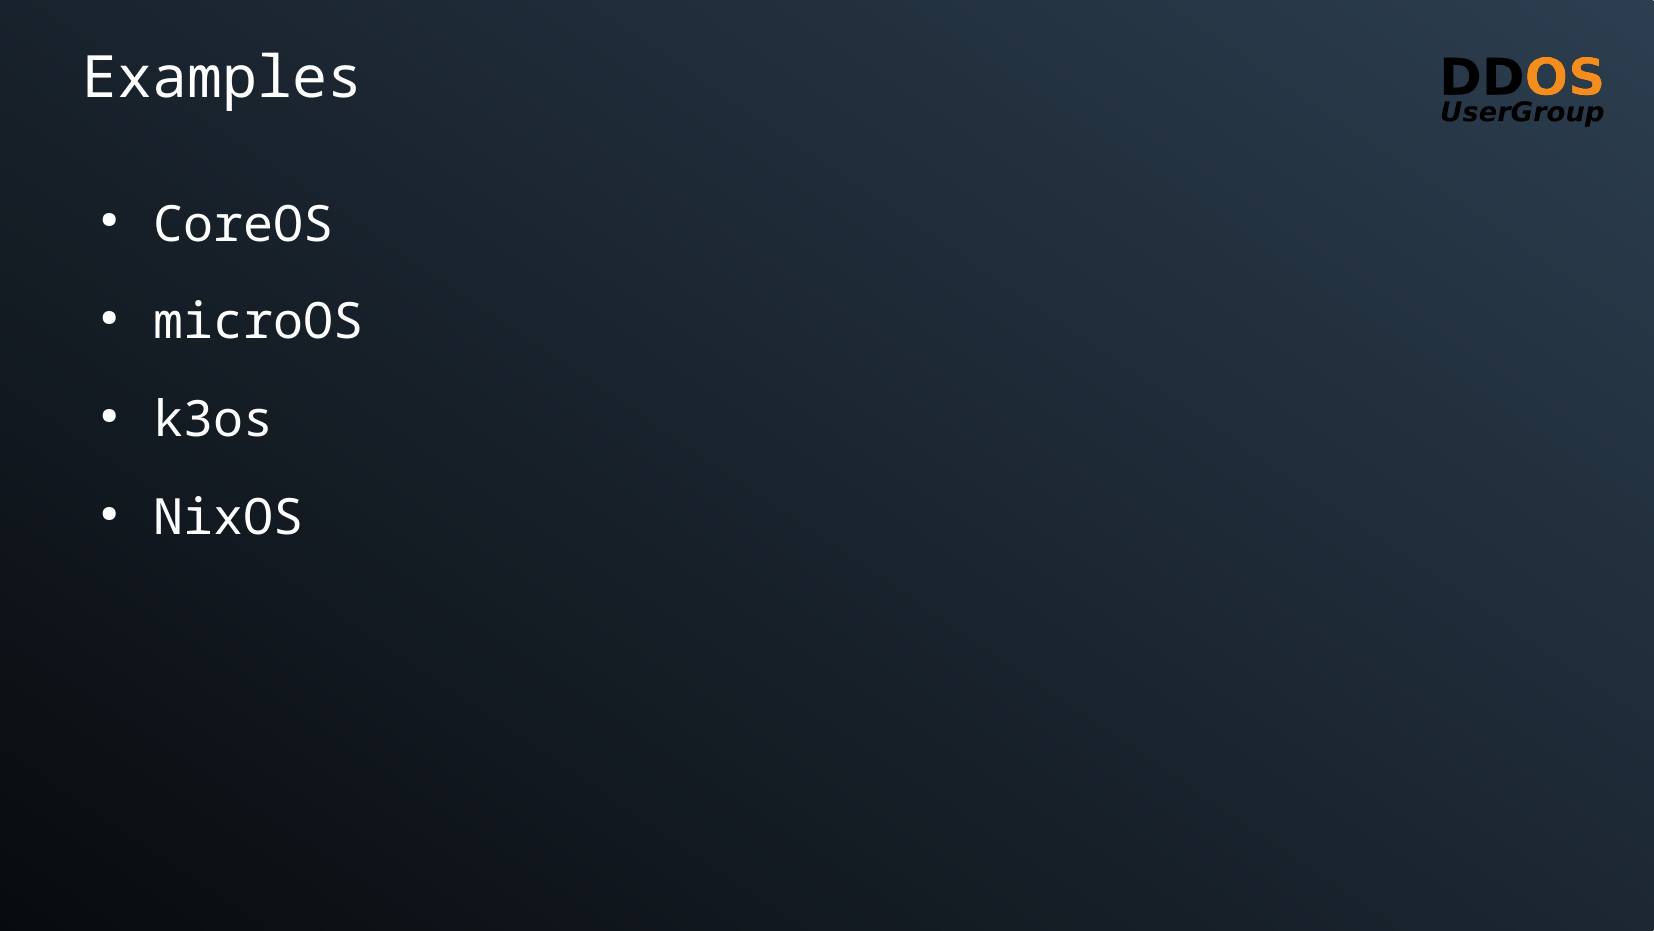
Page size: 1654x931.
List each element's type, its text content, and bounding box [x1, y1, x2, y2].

picture [1432, 37, 1613, 150]
title Examples [82, 37, 1388, 113]
list CoreOS microOS k3os NixOS [82, 187, 1571, 826]
